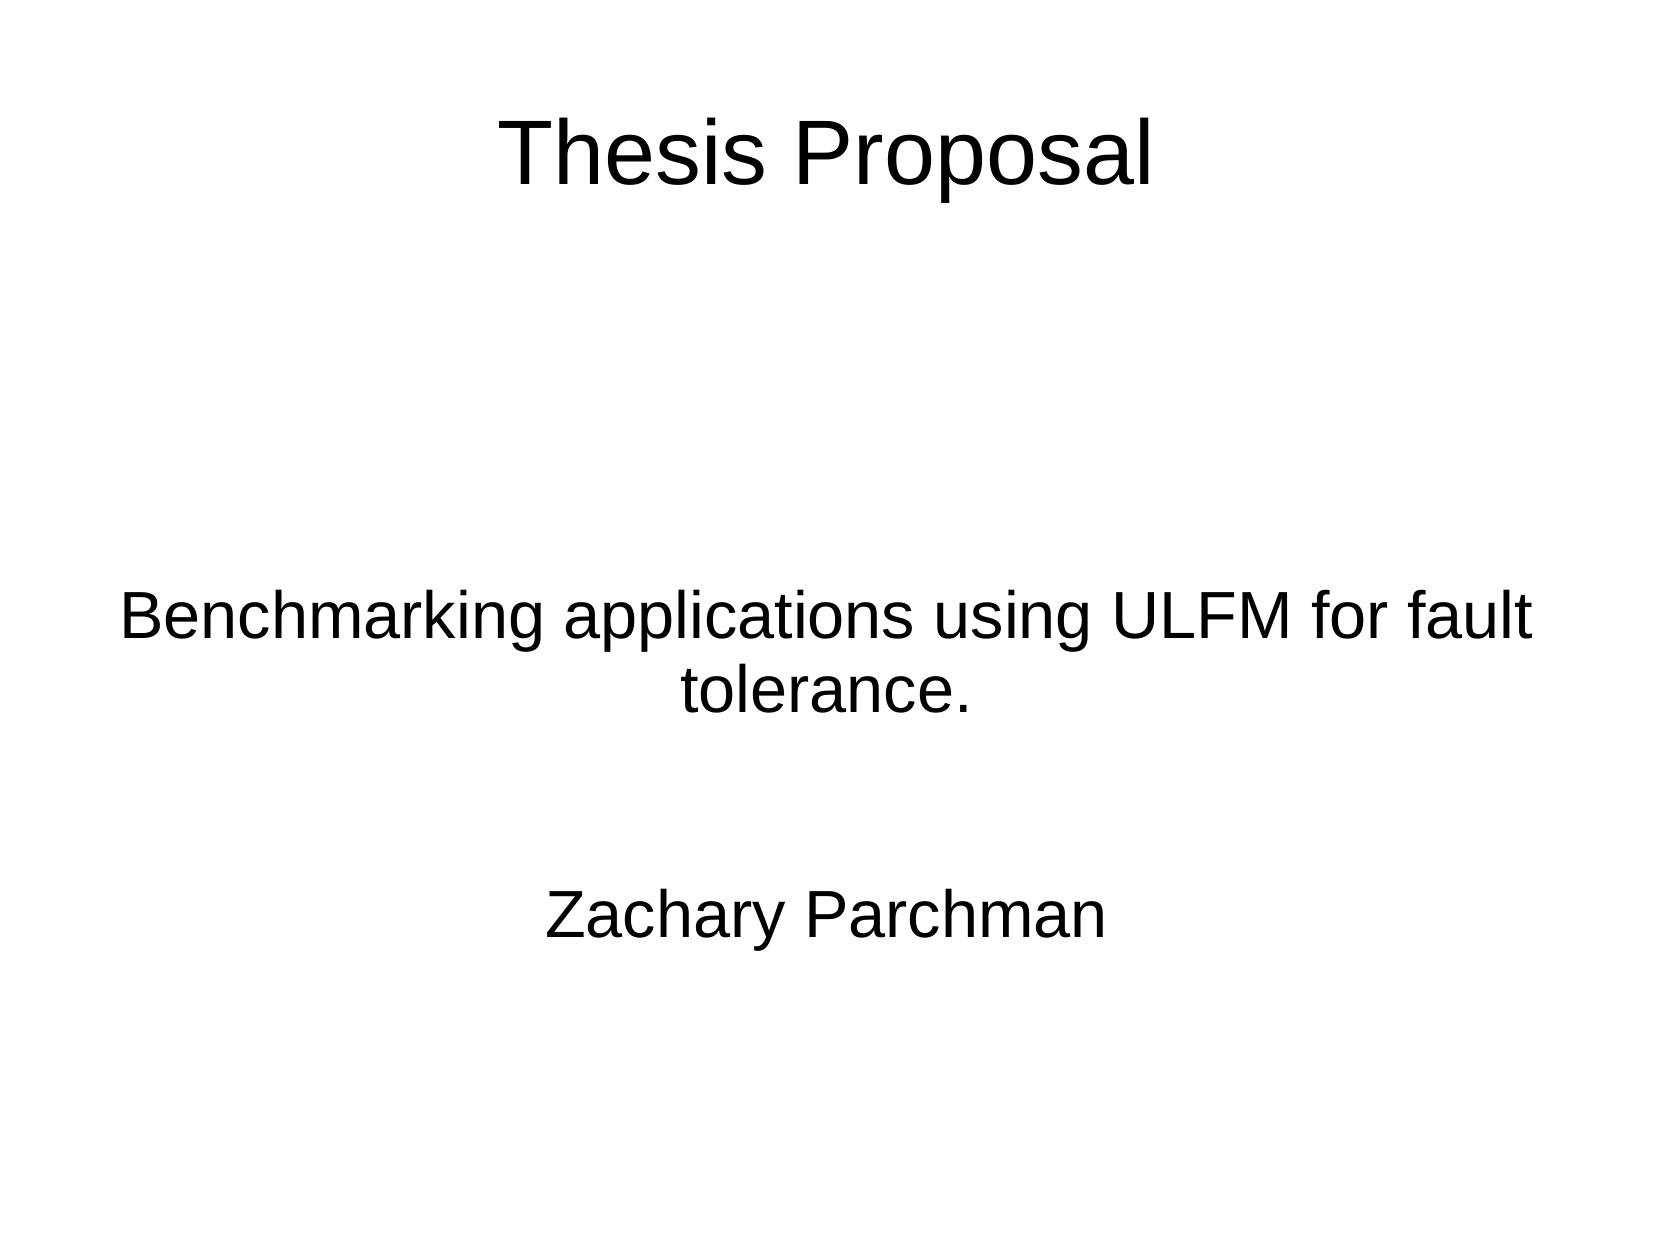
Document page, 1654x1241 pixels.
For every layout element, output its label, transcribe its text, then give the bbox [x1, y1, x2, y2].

subtitle Benchmarking applications using ULFM for fault tolerance. Zachary Parchman [82, 405, 1571, 1125]
title Thesis Proposal [82, 49, 1571, 257]
